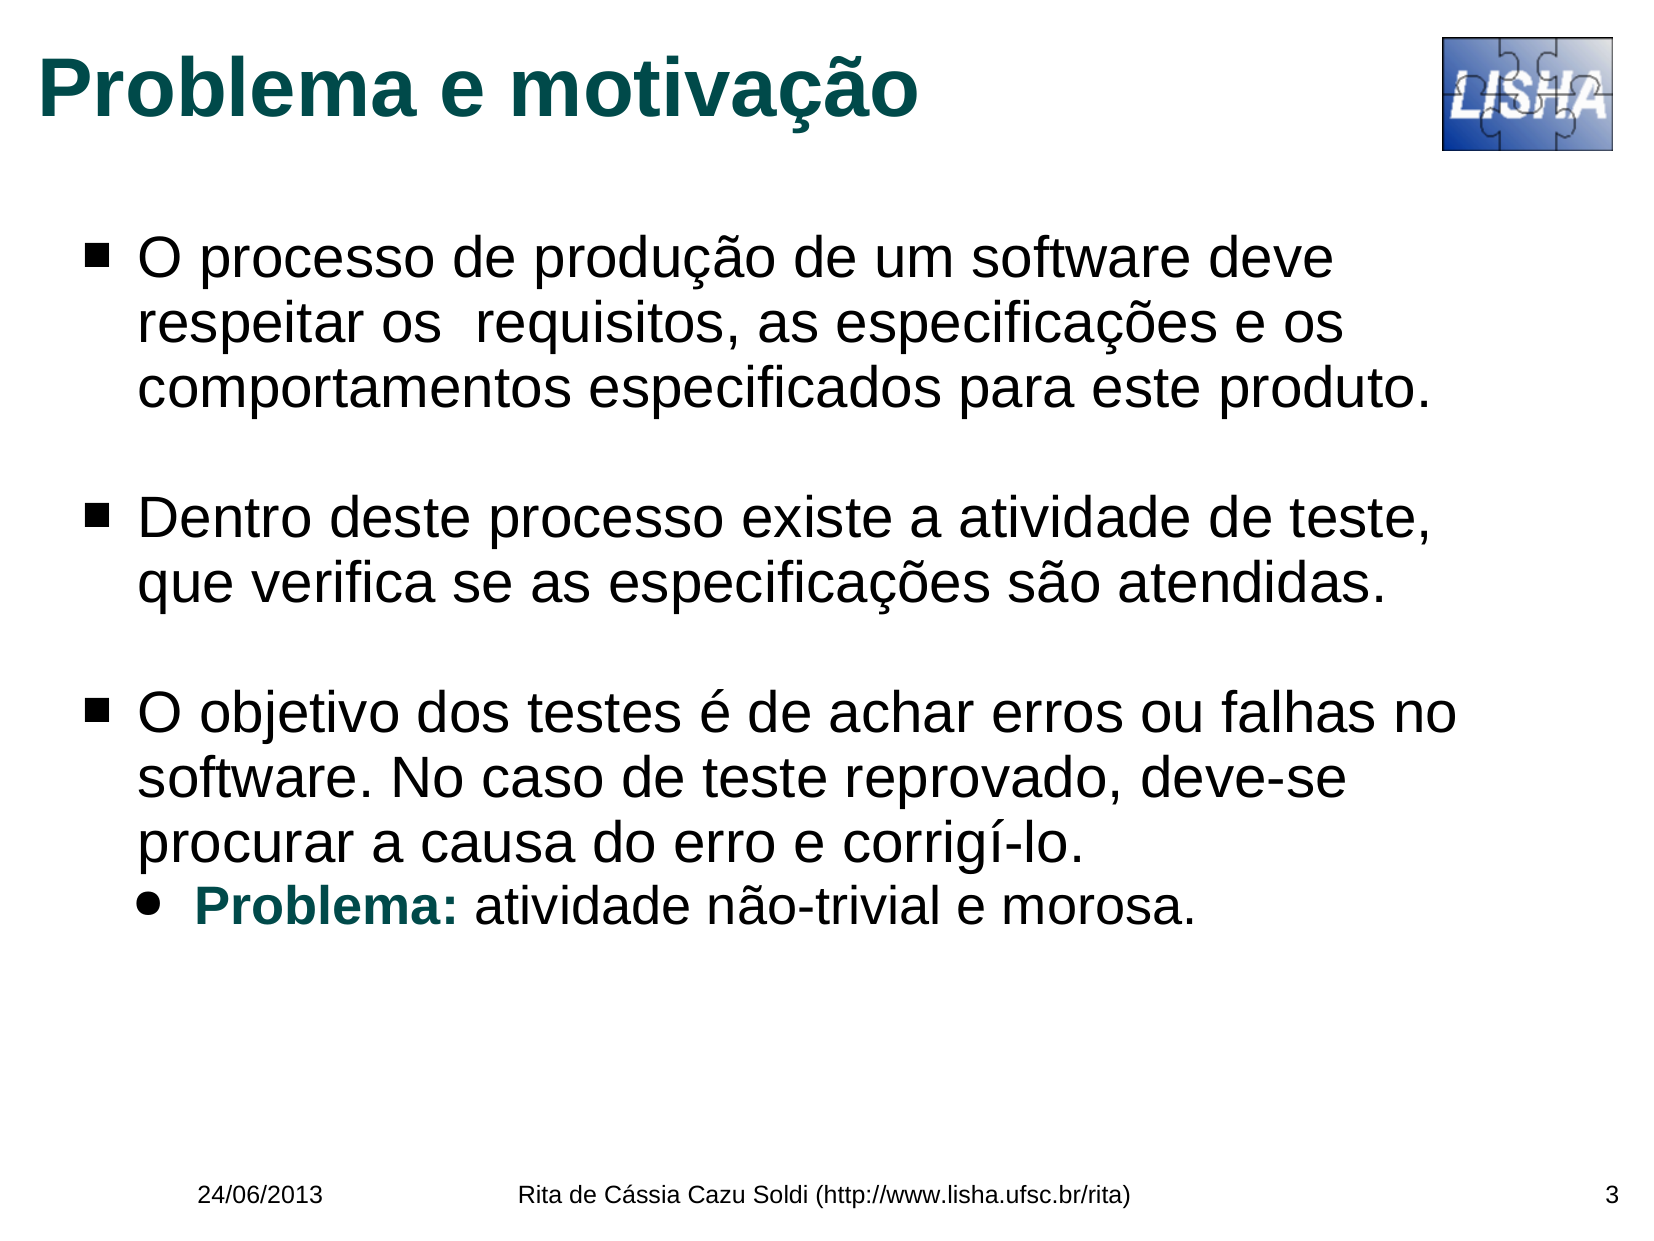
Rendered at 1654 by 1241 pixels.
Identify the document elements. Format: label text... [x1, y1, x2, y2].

list O processo de produção de um software deve respeitar os requisitos, as especificações e os comportamentos especificados para este produto. Dentro deste processo existe a atividade de teste, que verifica se as especificações são atendidas. O objetivo dos testes é de achar erros ou falhas no software. No caso de teste reprovado, deve-se procurar a causa do erro e corrigí-lo. Problema: atividade não-trivial e morosa. [37, 225, 1506, 1163]
title Problema e motivação [37, 37, 1426, 151]
picture [1442, 37, 1613, 151]
